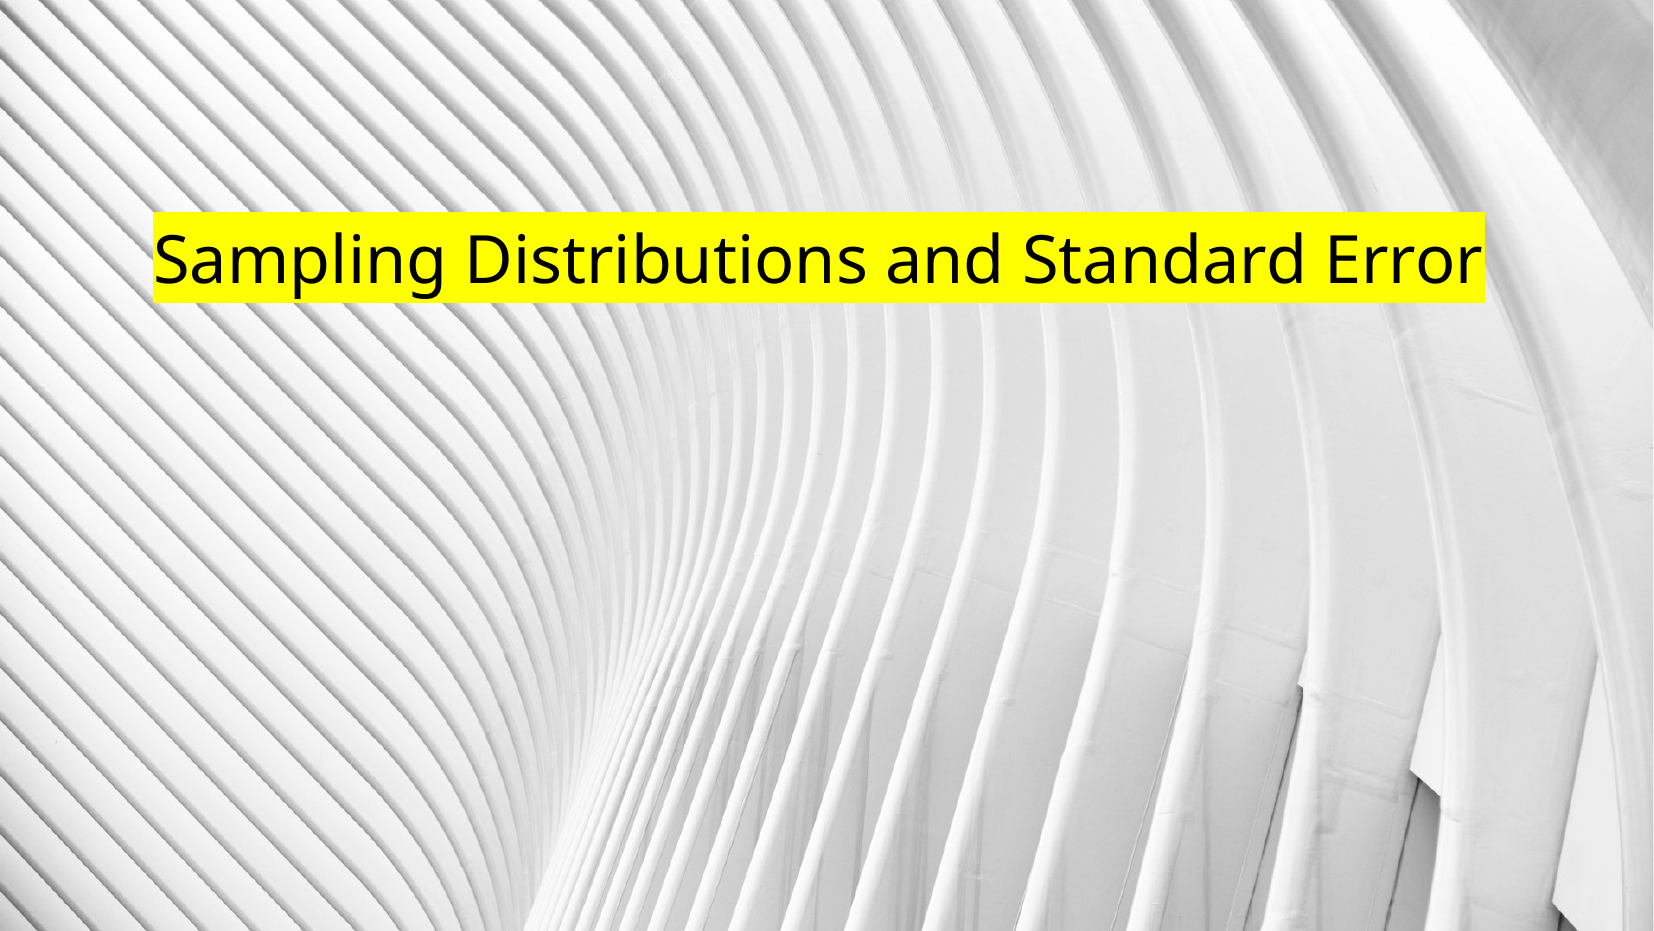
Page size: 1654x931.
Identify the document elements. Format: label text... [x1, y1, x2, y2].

list Sampling Distributions and Standard Error [82, 217, 1571, 839]
picture [0, 0, 1654, 931]
